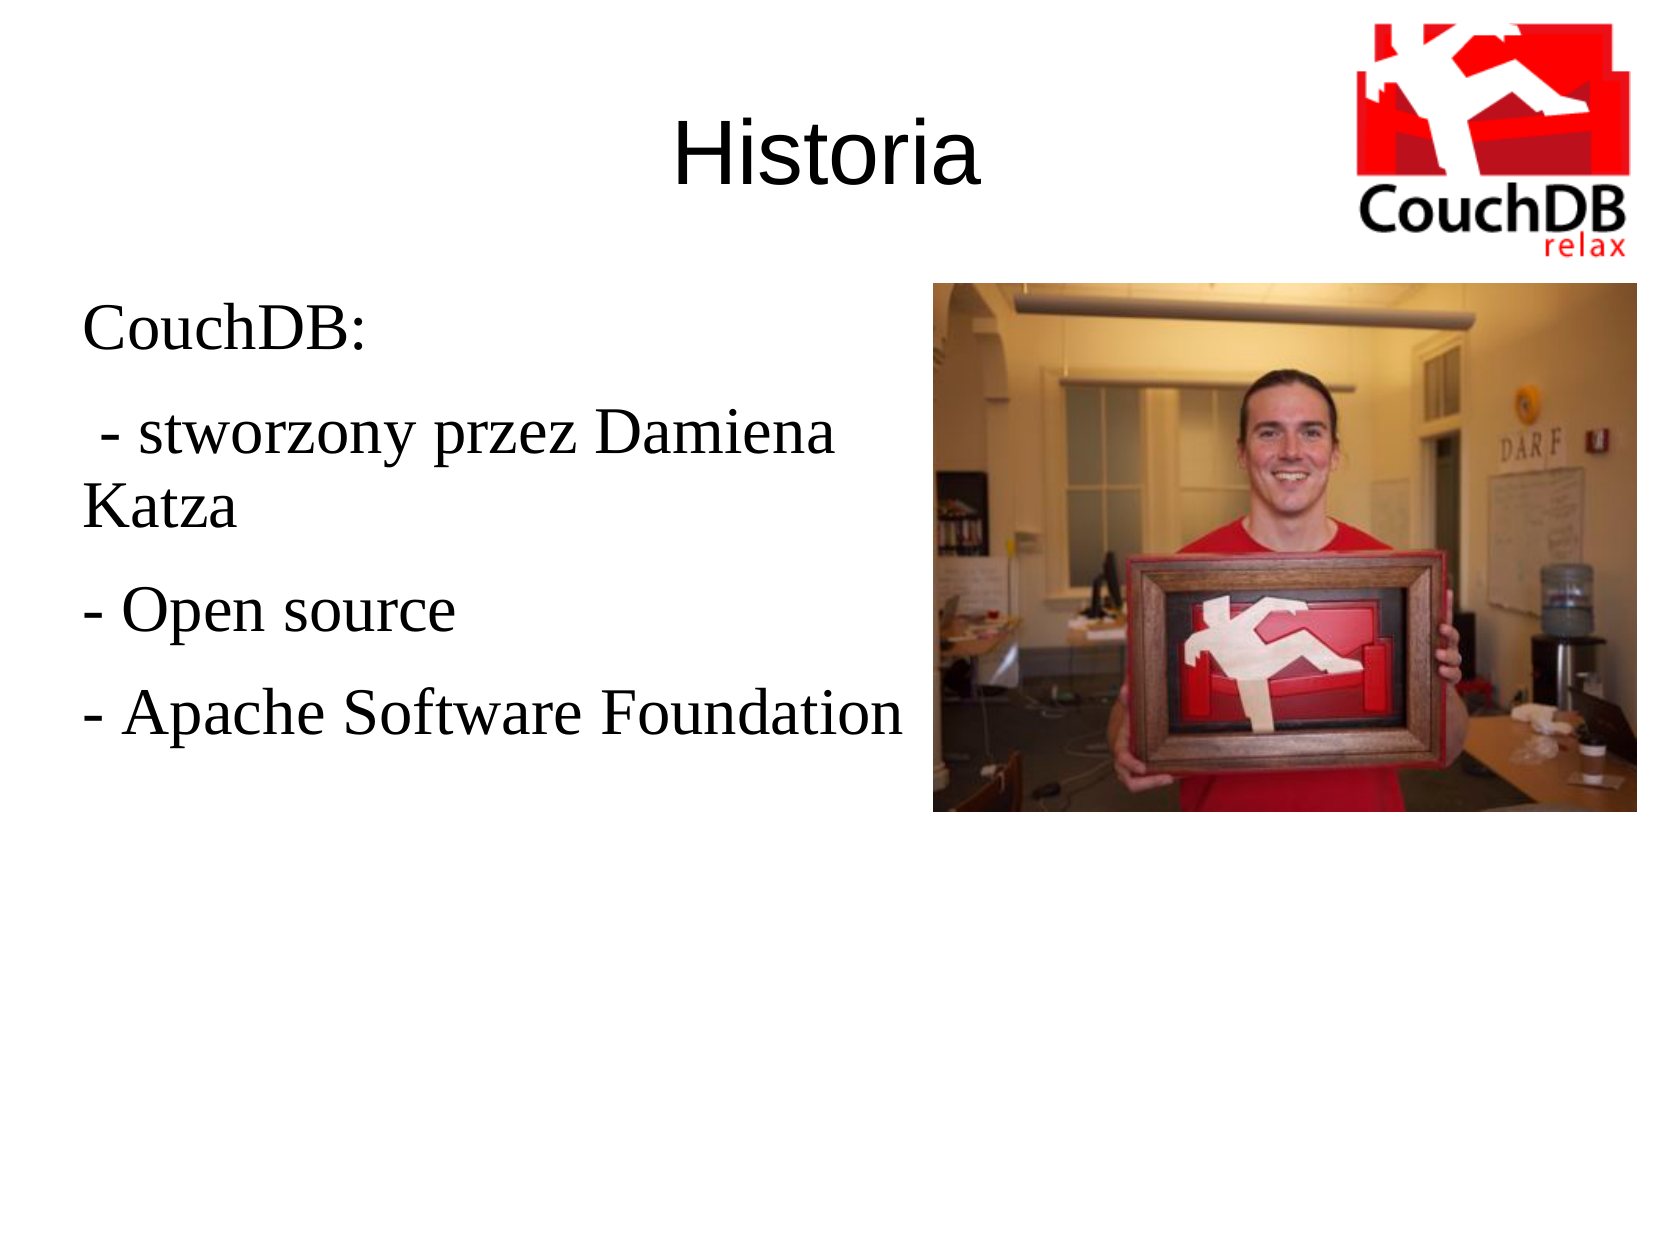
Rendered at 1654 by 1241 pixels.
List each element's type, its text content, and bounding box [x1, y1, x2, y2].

picture [1356, 23, 1631, 258]
picture [933, 283, 1637, 812]
title Historia [82, 49, 1356, 257]
list CouchDB: - stworzony przez Damiena Katza - Open source - Apache Software Foundation [82, 290, 922, 1229]
